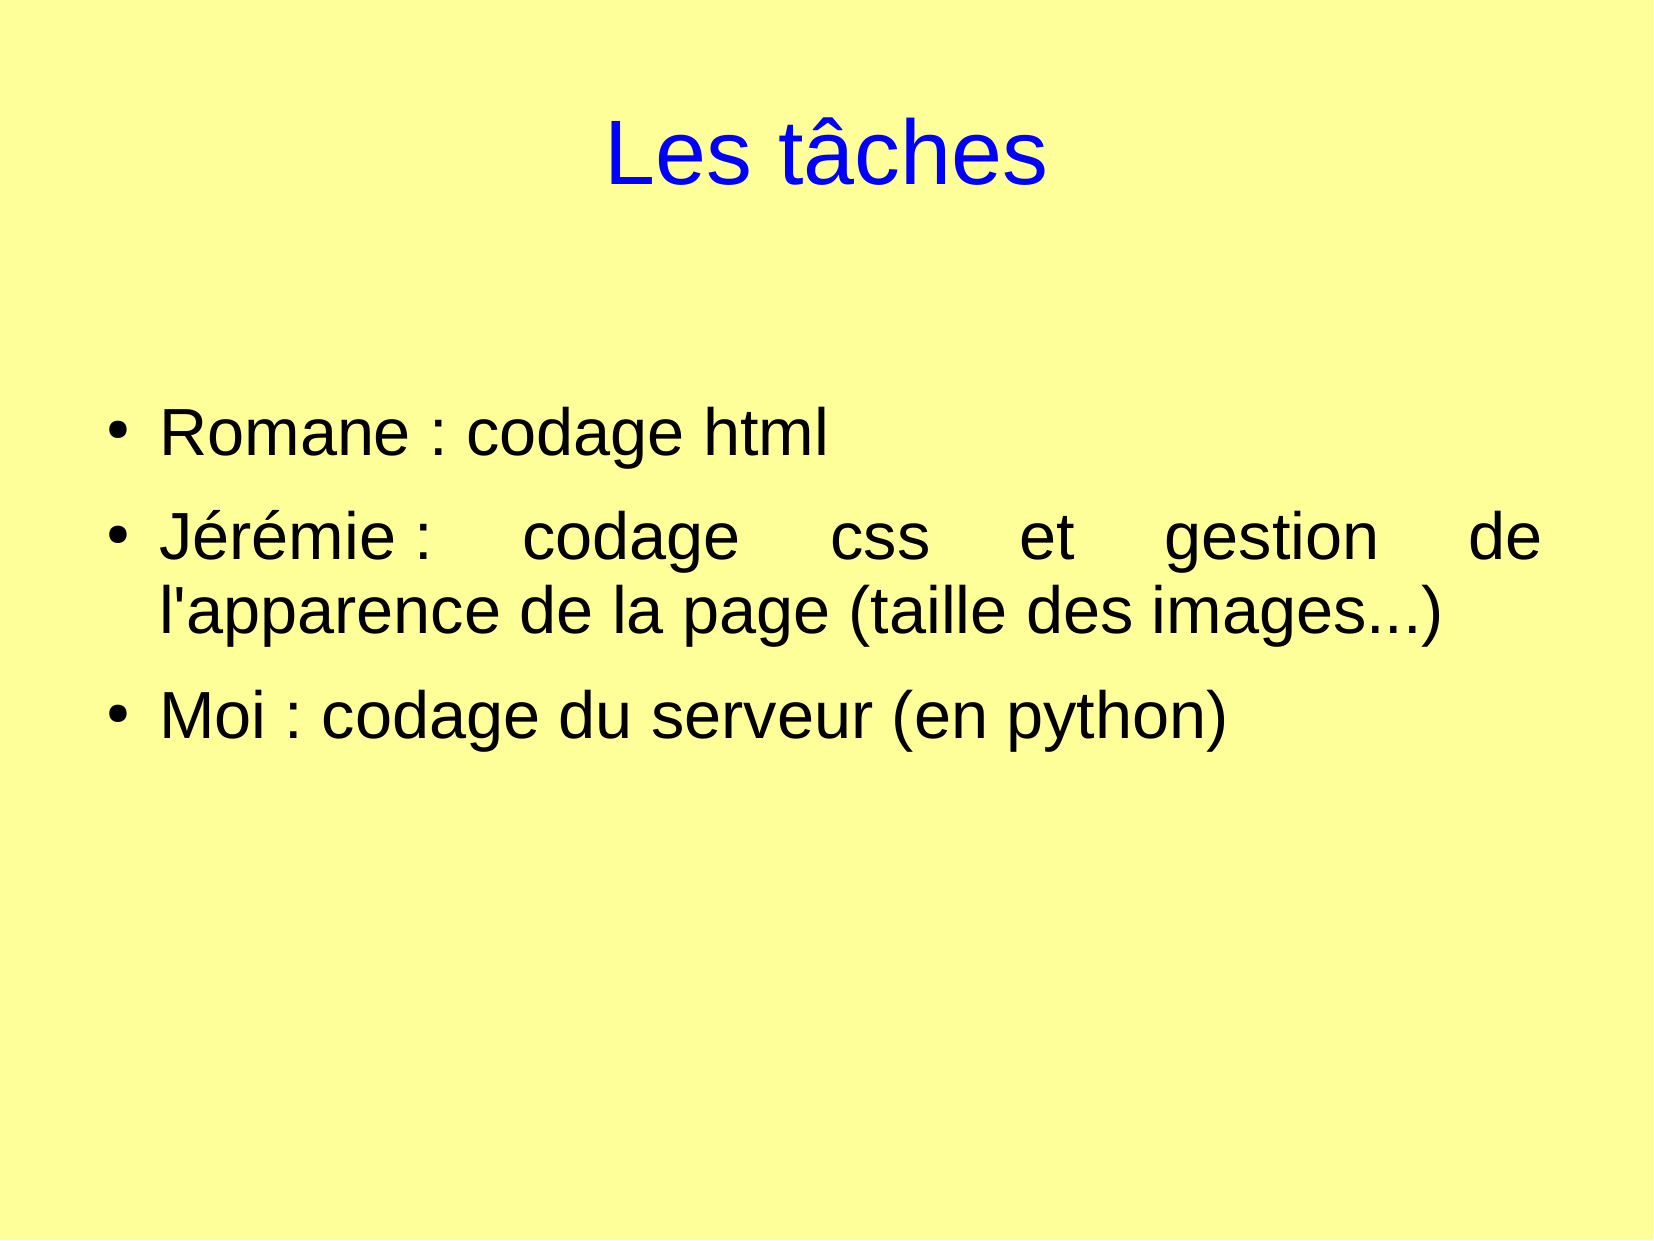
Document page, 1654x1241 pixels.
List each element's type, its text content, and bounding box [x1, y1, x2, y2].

list Romane : codage html Jérémie : codage css et gestion de l'apparence de la page (taille des images...) Moi : codage du serveur (en python) [88, 290, 1544, 1010]
title Les tâches [82, 49, 1571, 257]
